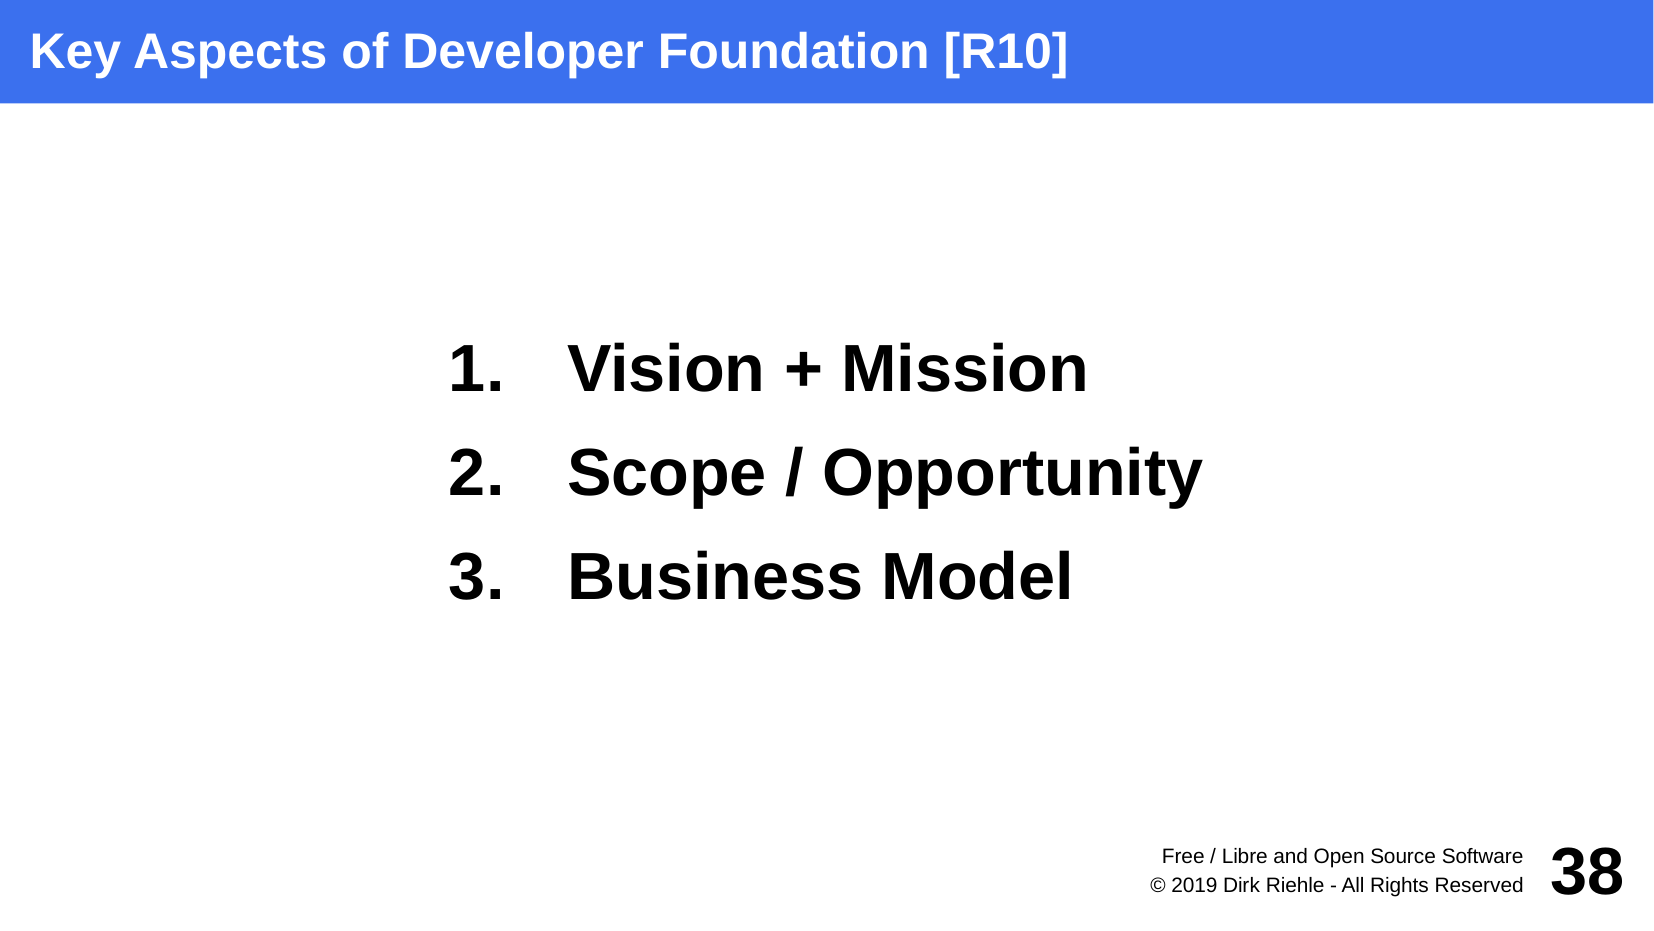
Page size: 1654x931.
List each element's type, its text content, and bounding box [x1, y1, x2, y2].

subtitle Vision + Mission Scope / Opportunity Business Model [29, 132, 1625, 813]
title Key Aspects of Developer Foundation [R10] [0, 0, 1654, 104]
